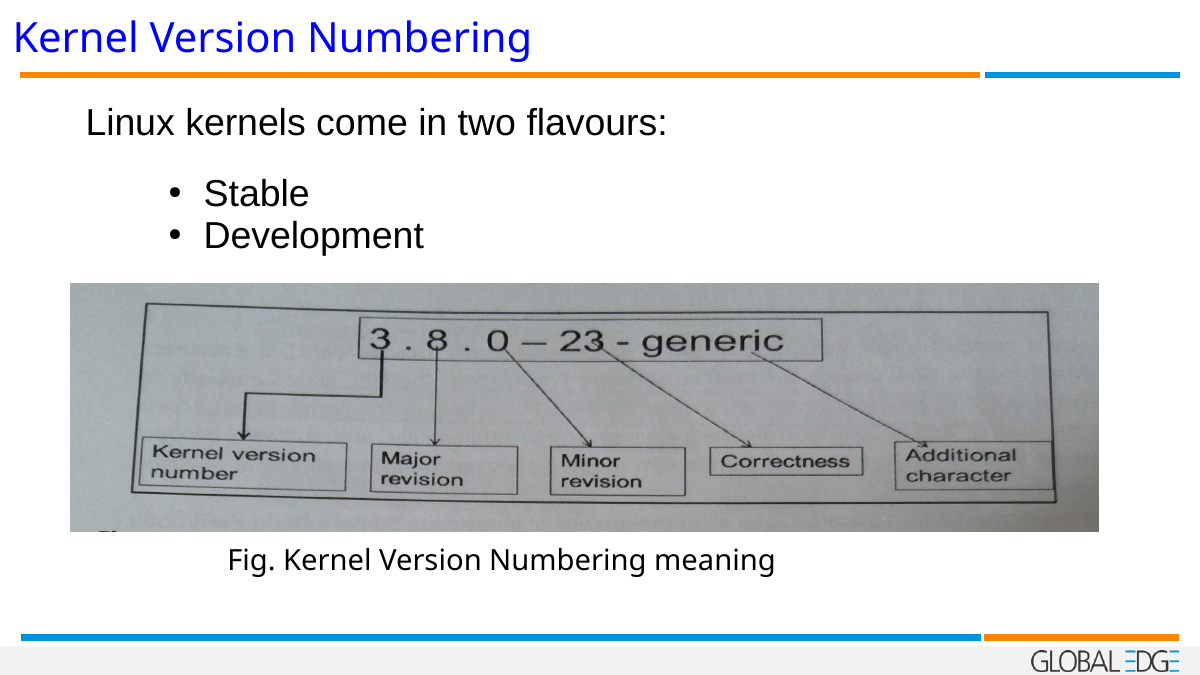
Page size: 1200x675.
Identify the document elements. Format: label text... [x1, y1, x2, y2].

picture [70, 283, 1099, 532]
text_box Linux kernels come in two flavours: [70, 94, 1182, 603]
title Kernel Version Numbering [12, 9, 1088, 63]
text_box Stable Development [153, 165, 709, 265]
picture [1031, 650, 1179, 672]
text_box Fig. Kernel Version Numbering meaning [212, 531, 827, 581]
